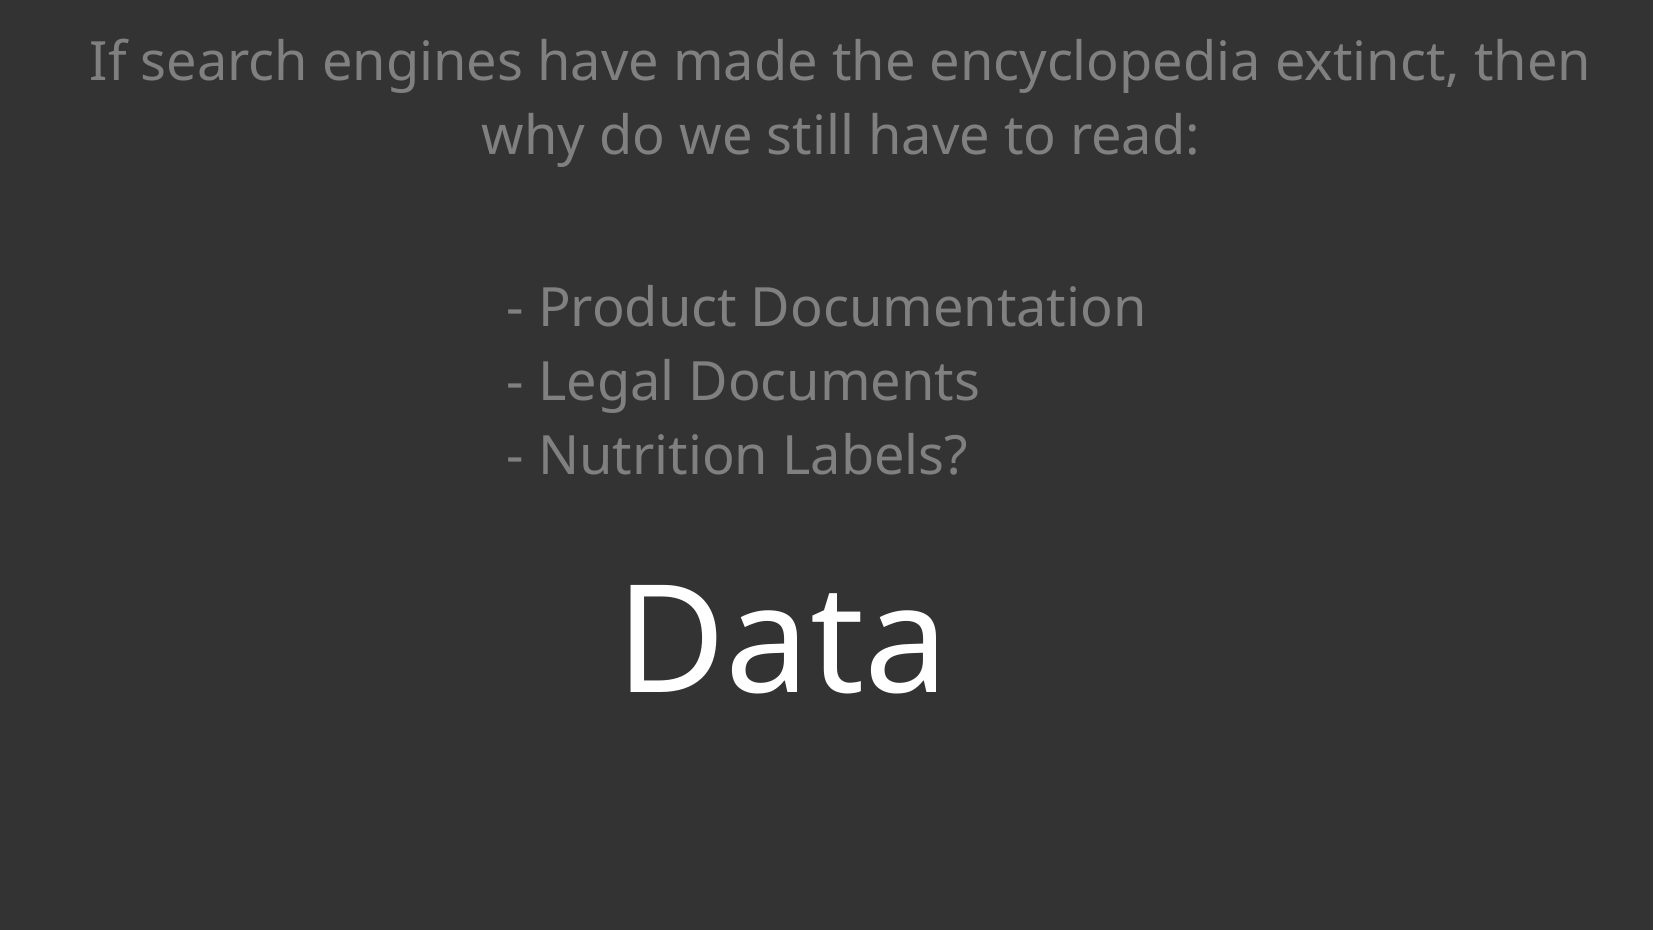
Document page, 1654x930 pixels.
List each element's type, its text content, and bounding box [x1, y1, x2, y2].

text_box - Product Documentation - Legal Documents - Nutrition Labels? [491, 261, 1201, 466]
text_box Data [601, 525, 953, 708]
text_box If search engines have made the encyclopedia extinct, then why do we still have to read: [75, 15, 1653, 282]
